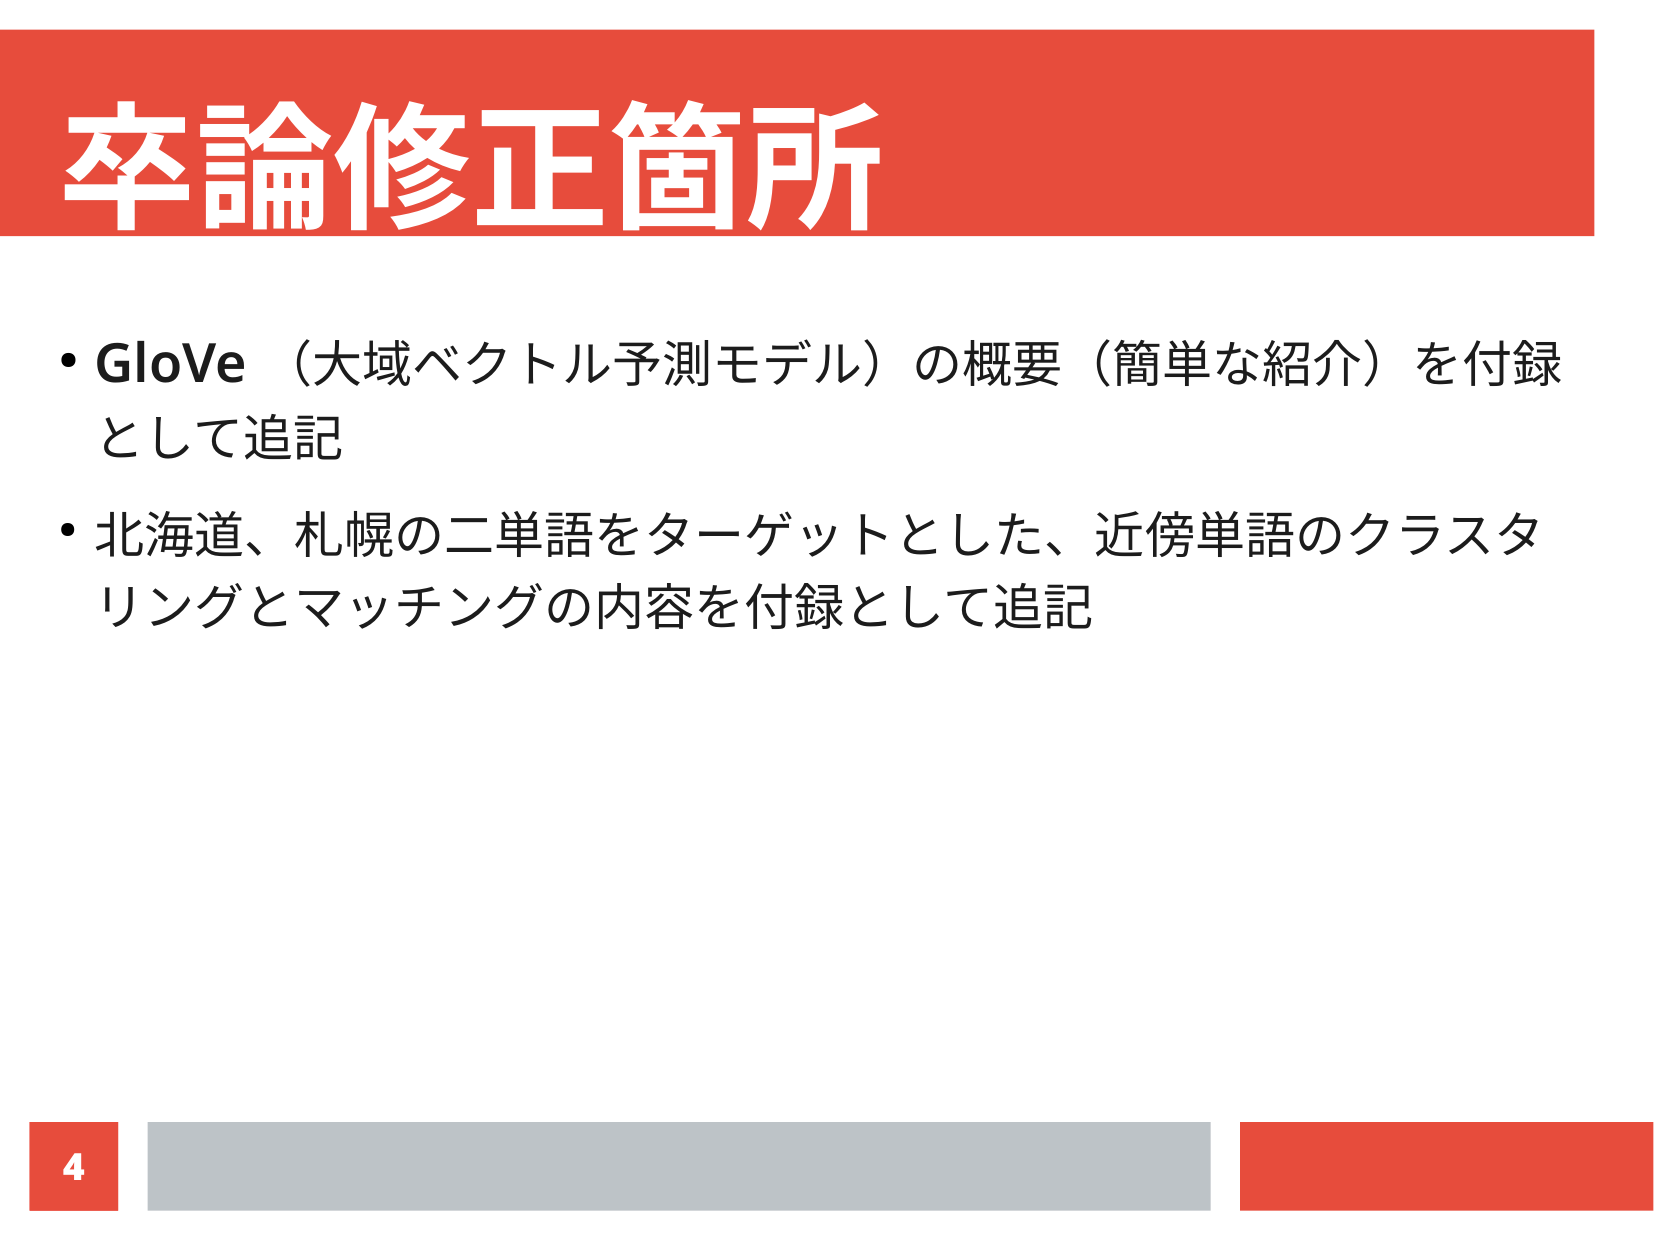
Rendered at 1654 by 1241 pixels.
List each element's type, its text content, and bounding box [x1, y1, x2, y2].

list GloVe（大域ベクトル予測モデル）の概要（簡単な紹介）を付録として追記 北海道、札幌の二単語をターゲットとした、近傍単語のクラスタリングとマッチングの内容を付録として追記 [59, 324, 1565, 1093]
title 卒論修正箇所 [59, 59, 1595, 207]
